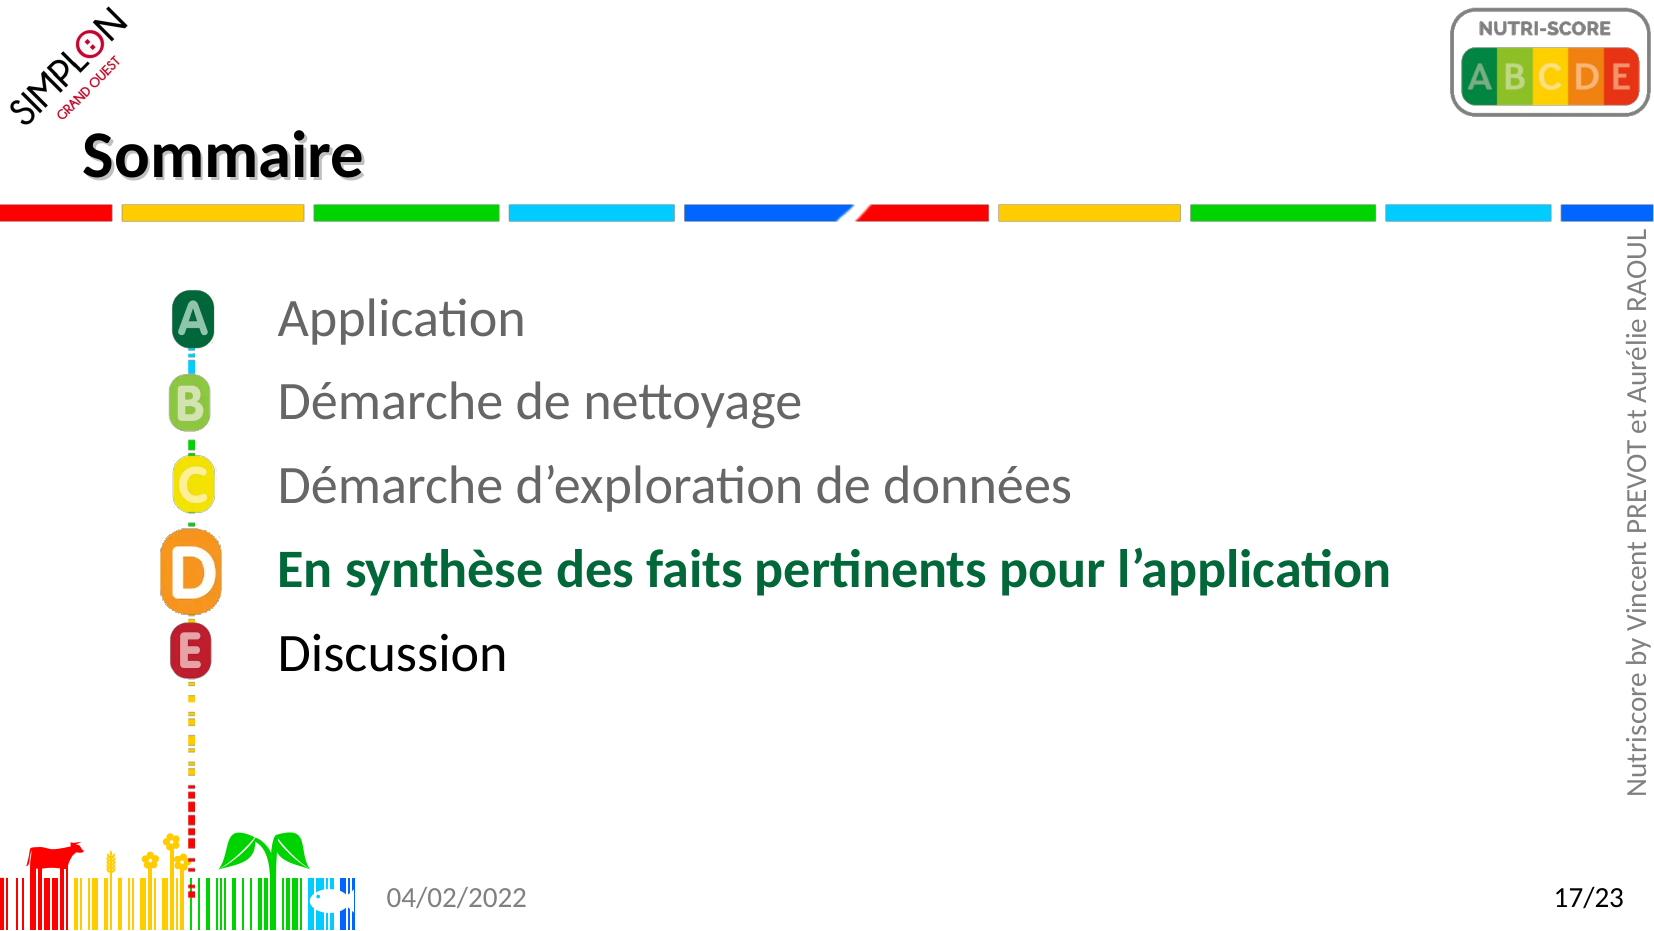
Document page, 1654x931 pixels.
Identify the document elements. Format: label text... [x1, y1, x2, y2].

picture [0, 373, 355, 930]
picture [2, 2, 147, 147]
title Sommaire [82, 108, 1571, 213]
list Application Démarche de nettoyage Démarche d’exploration de données En synthèse des faits pertinents pour l’application Discussion [206, 295, 1577, 827]
picture [1448, 4, 1654, 119]
picture [0, 200, 1654, 225]
picture [171, 289, 215, 349]
